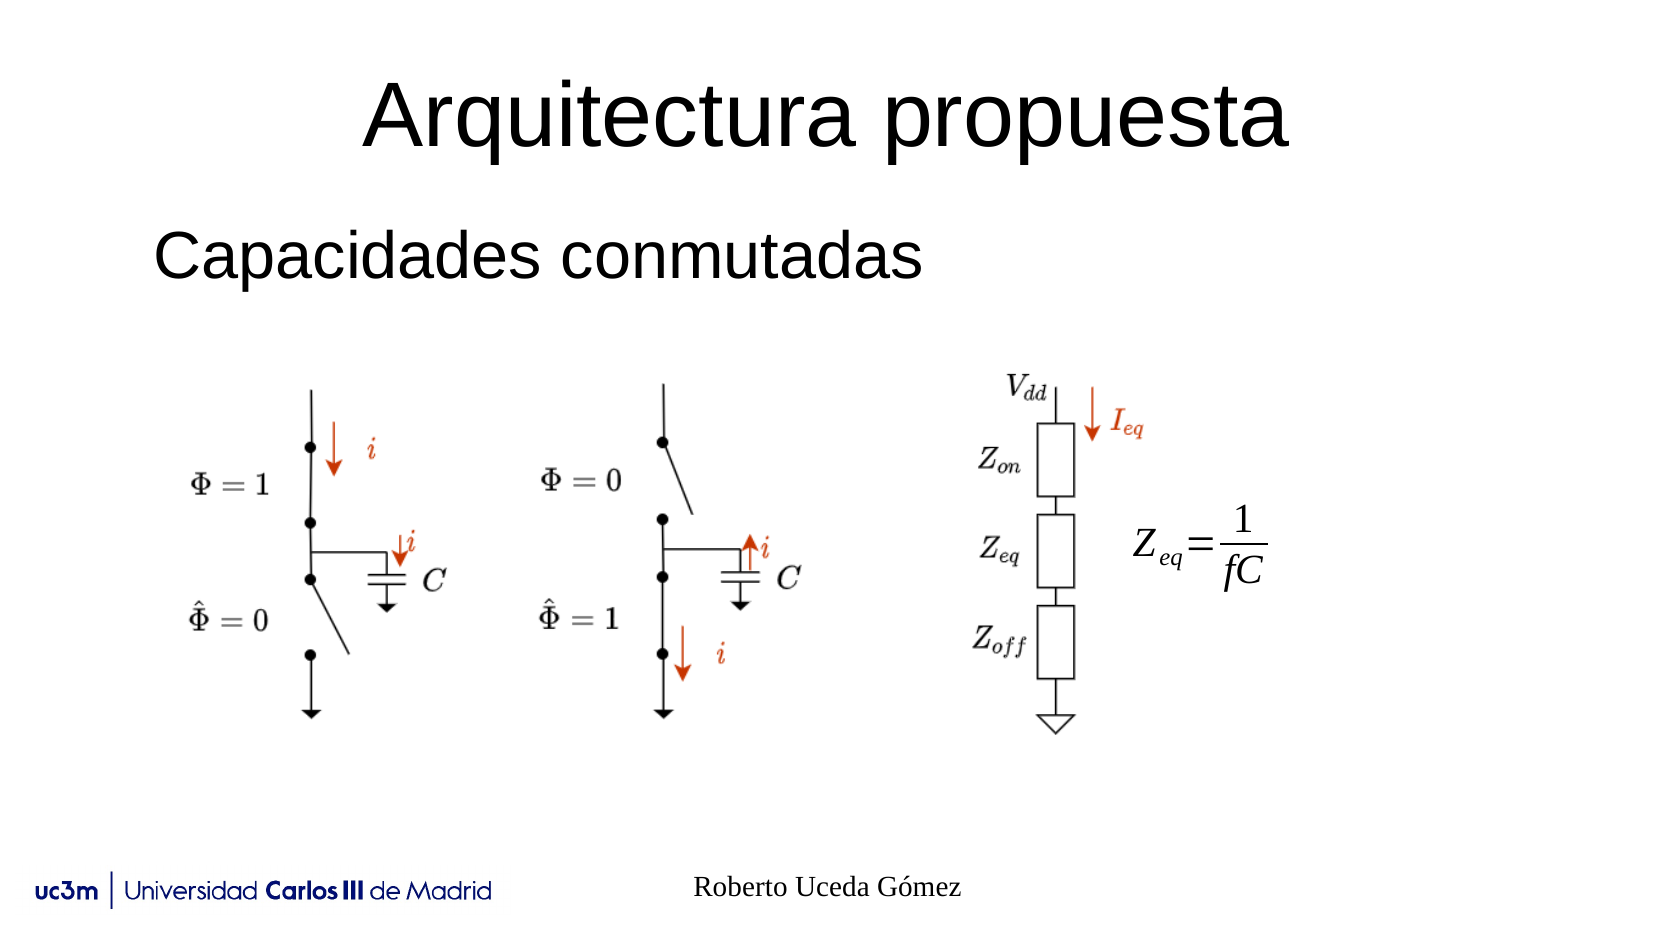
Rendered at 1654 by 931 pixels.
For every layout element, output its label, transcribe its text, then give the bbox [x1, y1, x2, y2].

title Arquitectura propuesta [82, 37, 1571, 193]
list Capacidades conmutadas [82, 217, 1571, 758]
picture [960, 368, 1167, 736]
picture [131, 389, 466, 721]
picture [480, 383, 821, 721]
chart [1125, 495, 1276, 594]
picture [15, 865, 511, 915]
